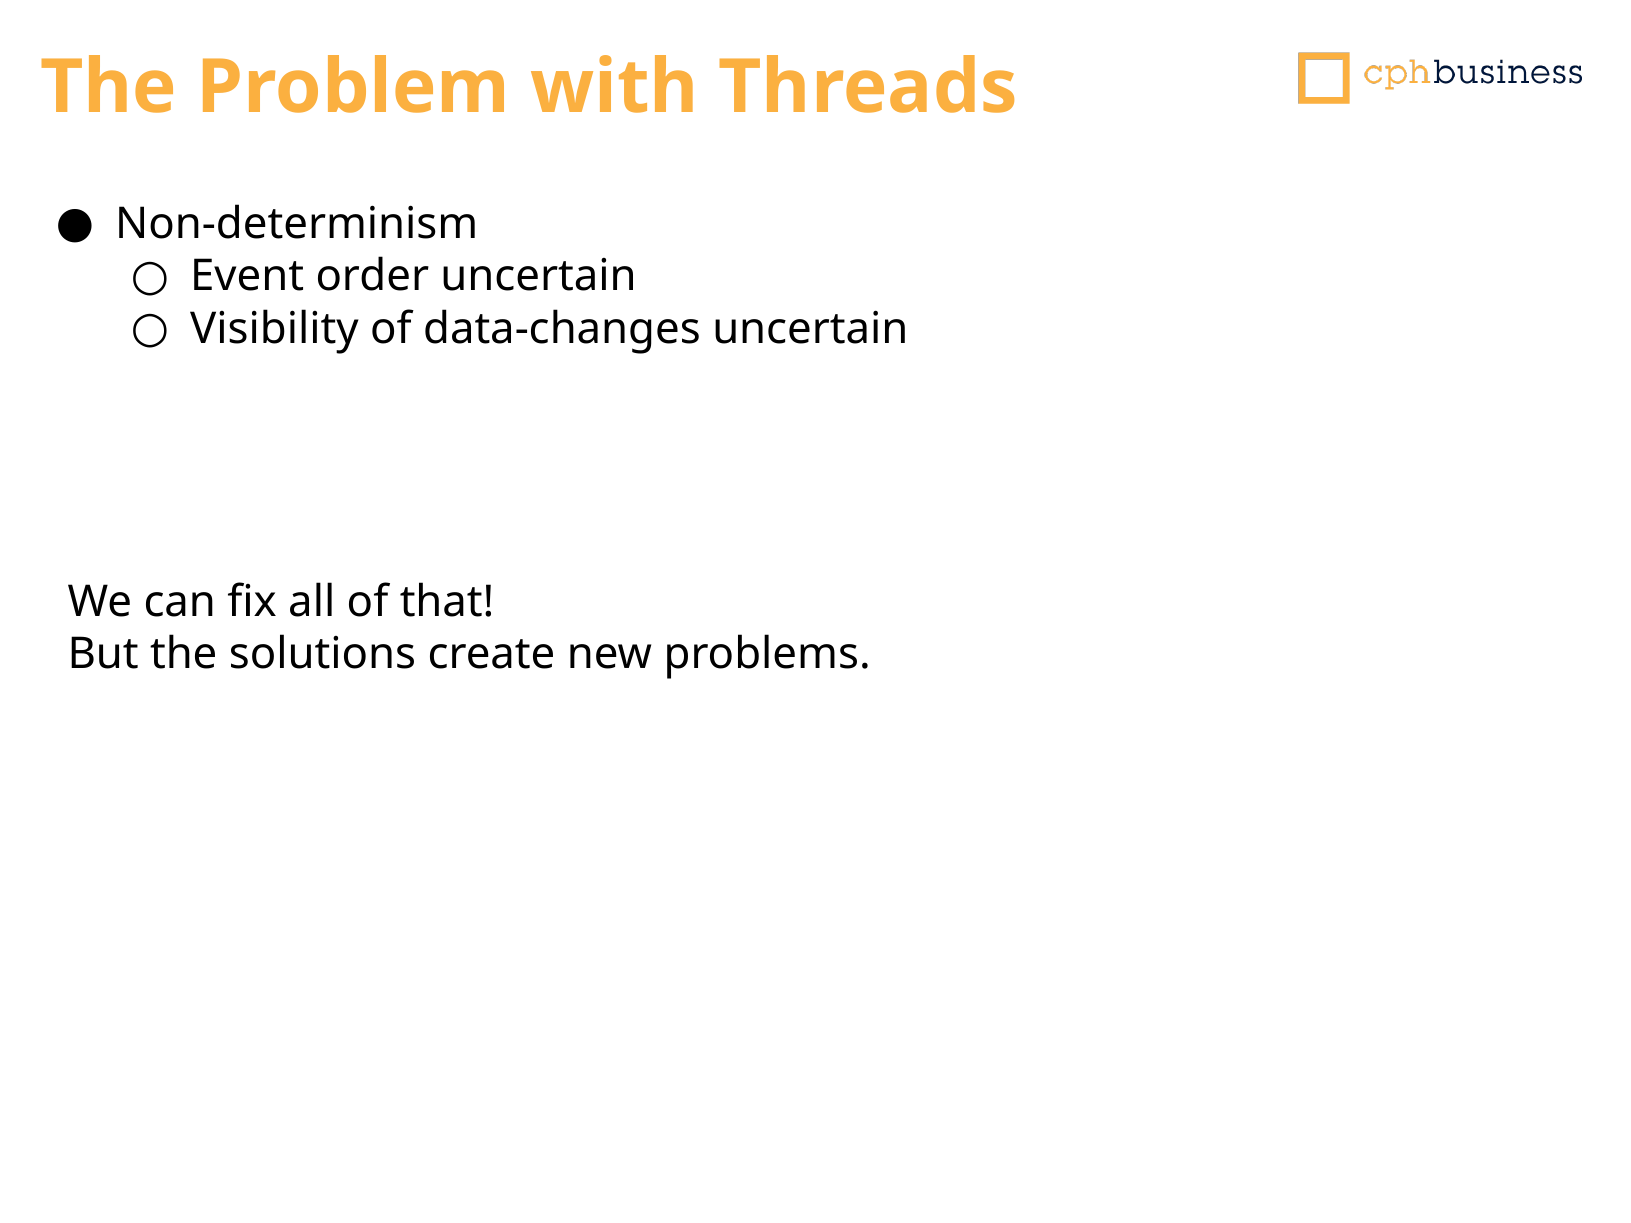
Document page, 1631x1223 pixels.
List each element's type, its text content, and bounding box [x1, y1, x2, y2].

text_box The Problem with Threads [25, 29, 1171, 153]
text_box Non-determinism Event order uncertain Visibility of data-changes uncertain [25, 187, 1325, 420]
picture [1247, 1, 1631, 155]
text_box We can fix all of that! But the solutions create new problems. [52, 564, 1352, 798]
